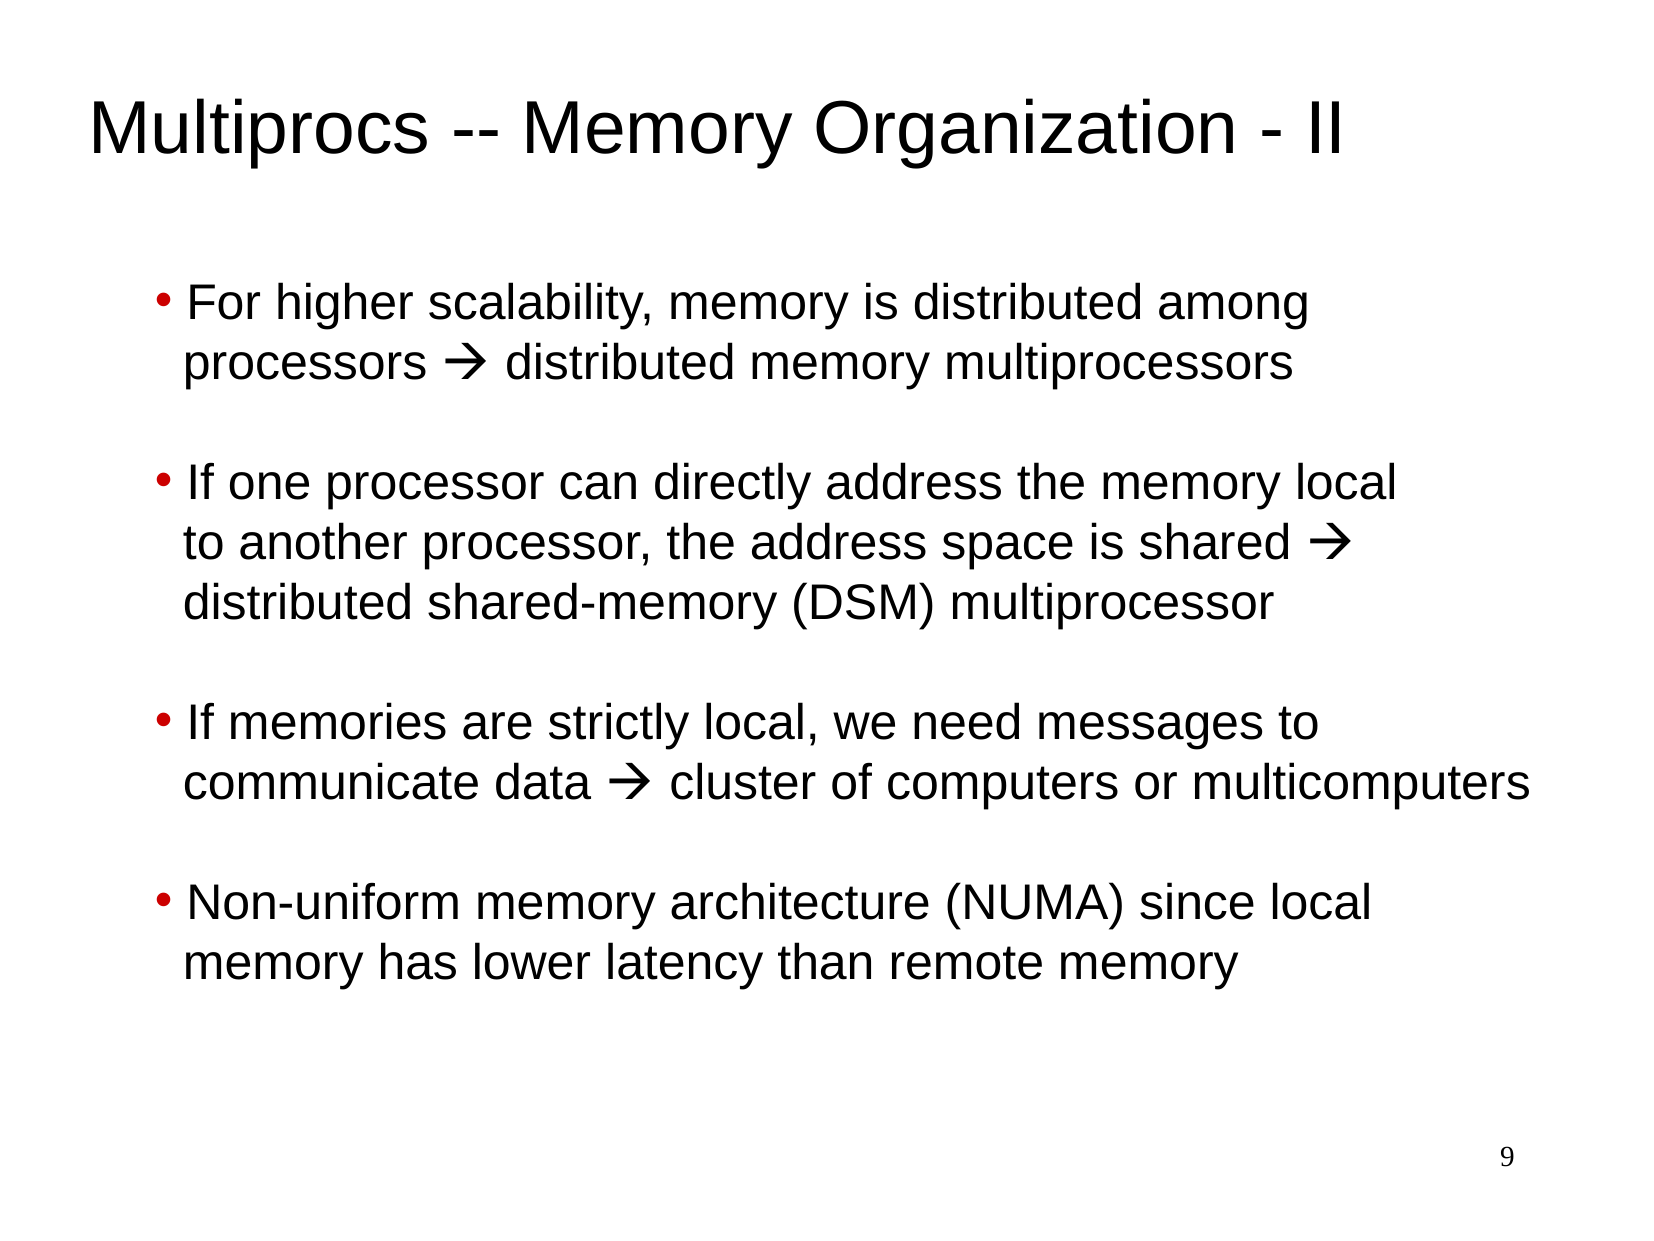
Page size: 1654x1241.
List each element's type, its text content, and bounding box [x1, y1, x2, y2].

text_box Multiprocs -- Memory Organization - II [73, 71, 1363, 177]
text_box For higher scalability, memory is distributed among processors  distributed memory multiprocessors If one processor can directly address the memory local to another processor, the address space is shared  distributed shared-memory (DSM) multiprocessor If memories are strictly local, we need messages to communicate data  cluster of computers or multicomputers Non-uniform memory architecture (NUMA) since local memory has lower latency than remote memory [140, 261, 1547, 998]
text_box <number> [1184, 1129, 1530, 1213]
